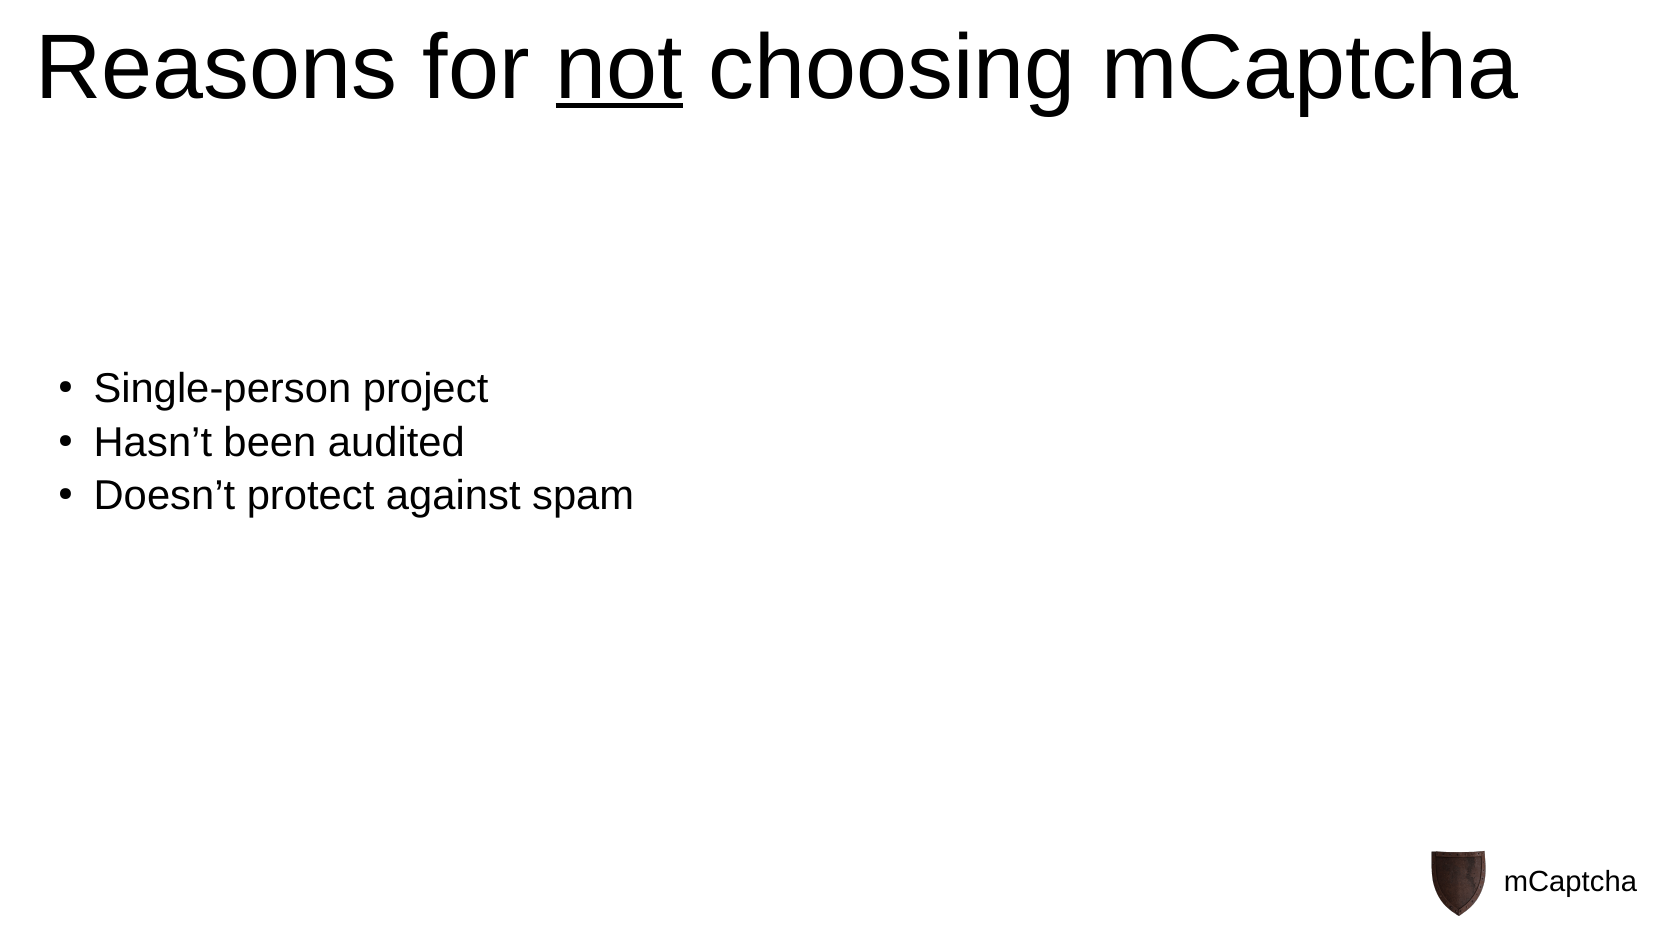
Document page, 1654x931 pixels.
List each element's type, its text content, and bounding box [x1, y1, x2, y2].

picture [1425, 846, 1493, 918]
subtitle Single-person project Hasn’t been audited Doesn’t protect against spam [58, 344, 1596, 586]
title Reasons for not choosing mCaptcha [35, 0, 1576, 413]
text_box mCaptcha [1489, 857, 1654, 906]
